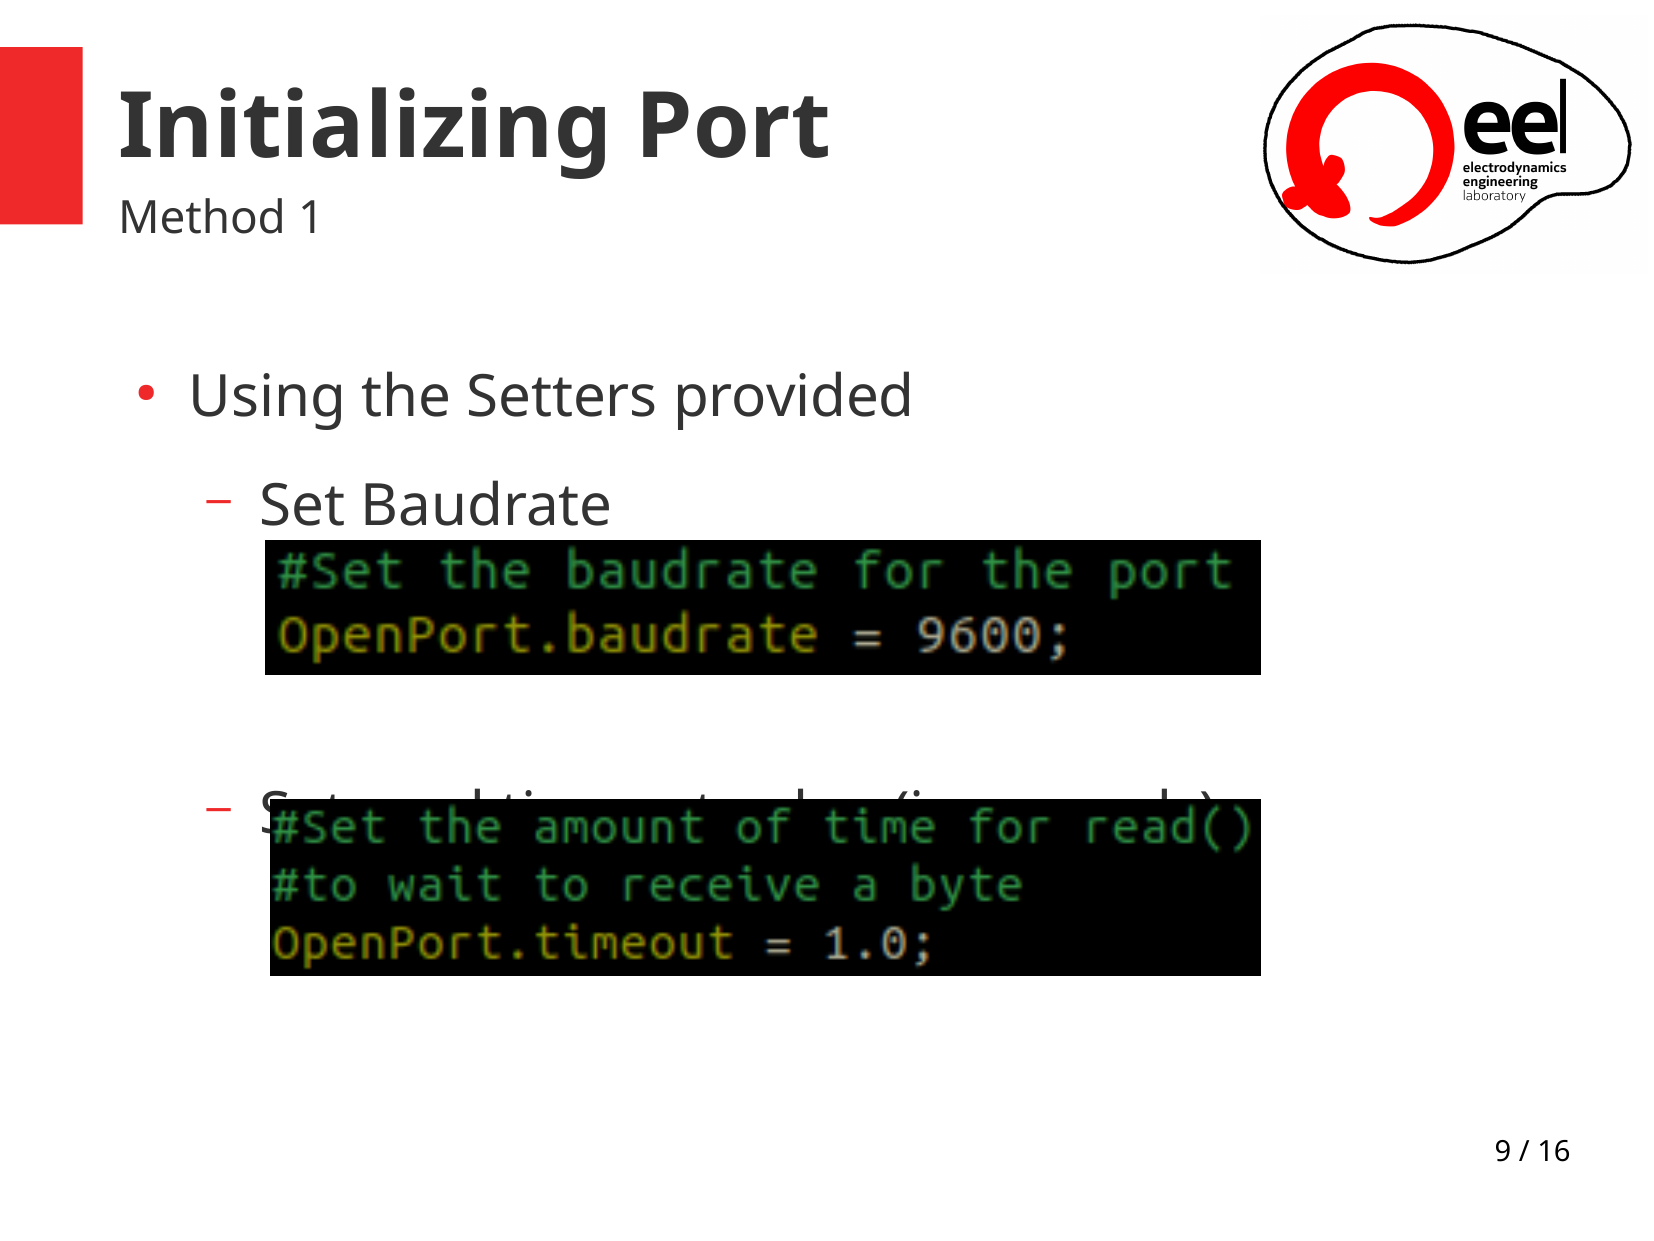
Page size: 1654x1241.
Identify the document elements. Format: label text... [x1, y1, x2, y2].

title Initializing Port Method 1 [118, 49, 1260, 257]
picture [270, 799, 1261, 976]
picture [265, 540, 1261, 676]
picture [1260, 15, 1648, 274]
list Using the Setters provided Set Baudrate Set read timeout value (in seconds) [118, 354, 1536, 1074]
